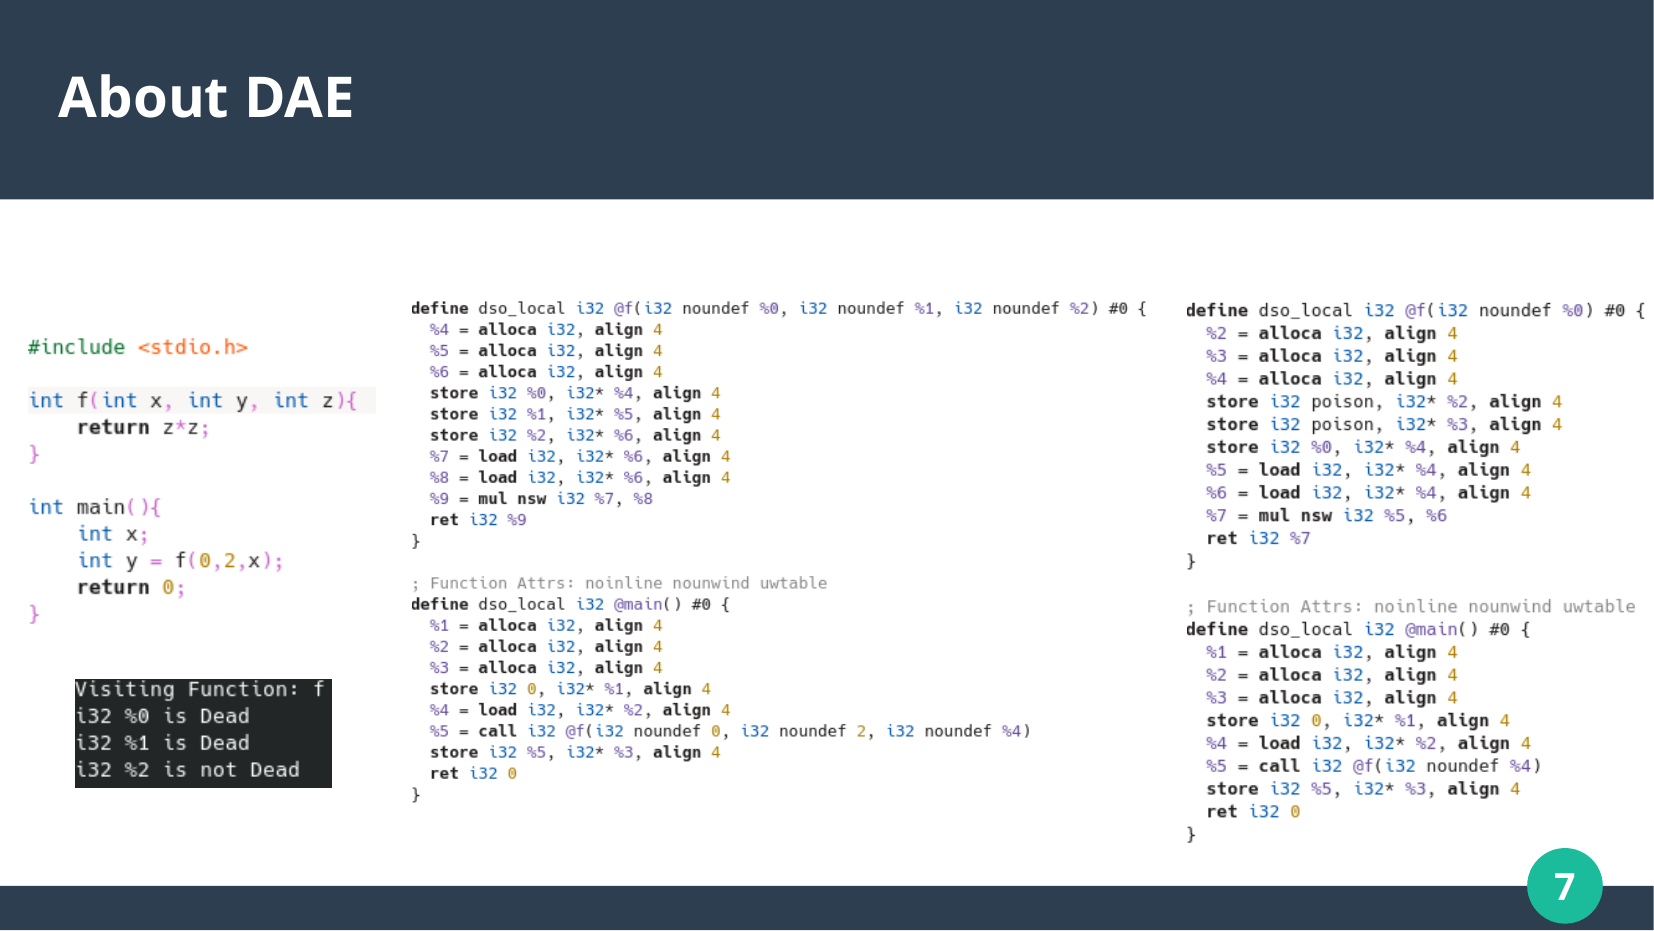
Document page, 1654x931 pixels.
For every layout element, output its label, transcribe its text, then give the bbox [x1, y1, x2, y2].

picture [75, 679, 332, 788]
picture [1187, 299, 1651, 847]
title About DAE [59, 37, 1595, 155]
picture [412, 299, 1153, 805]
picture [28, 337, 376, 635]
